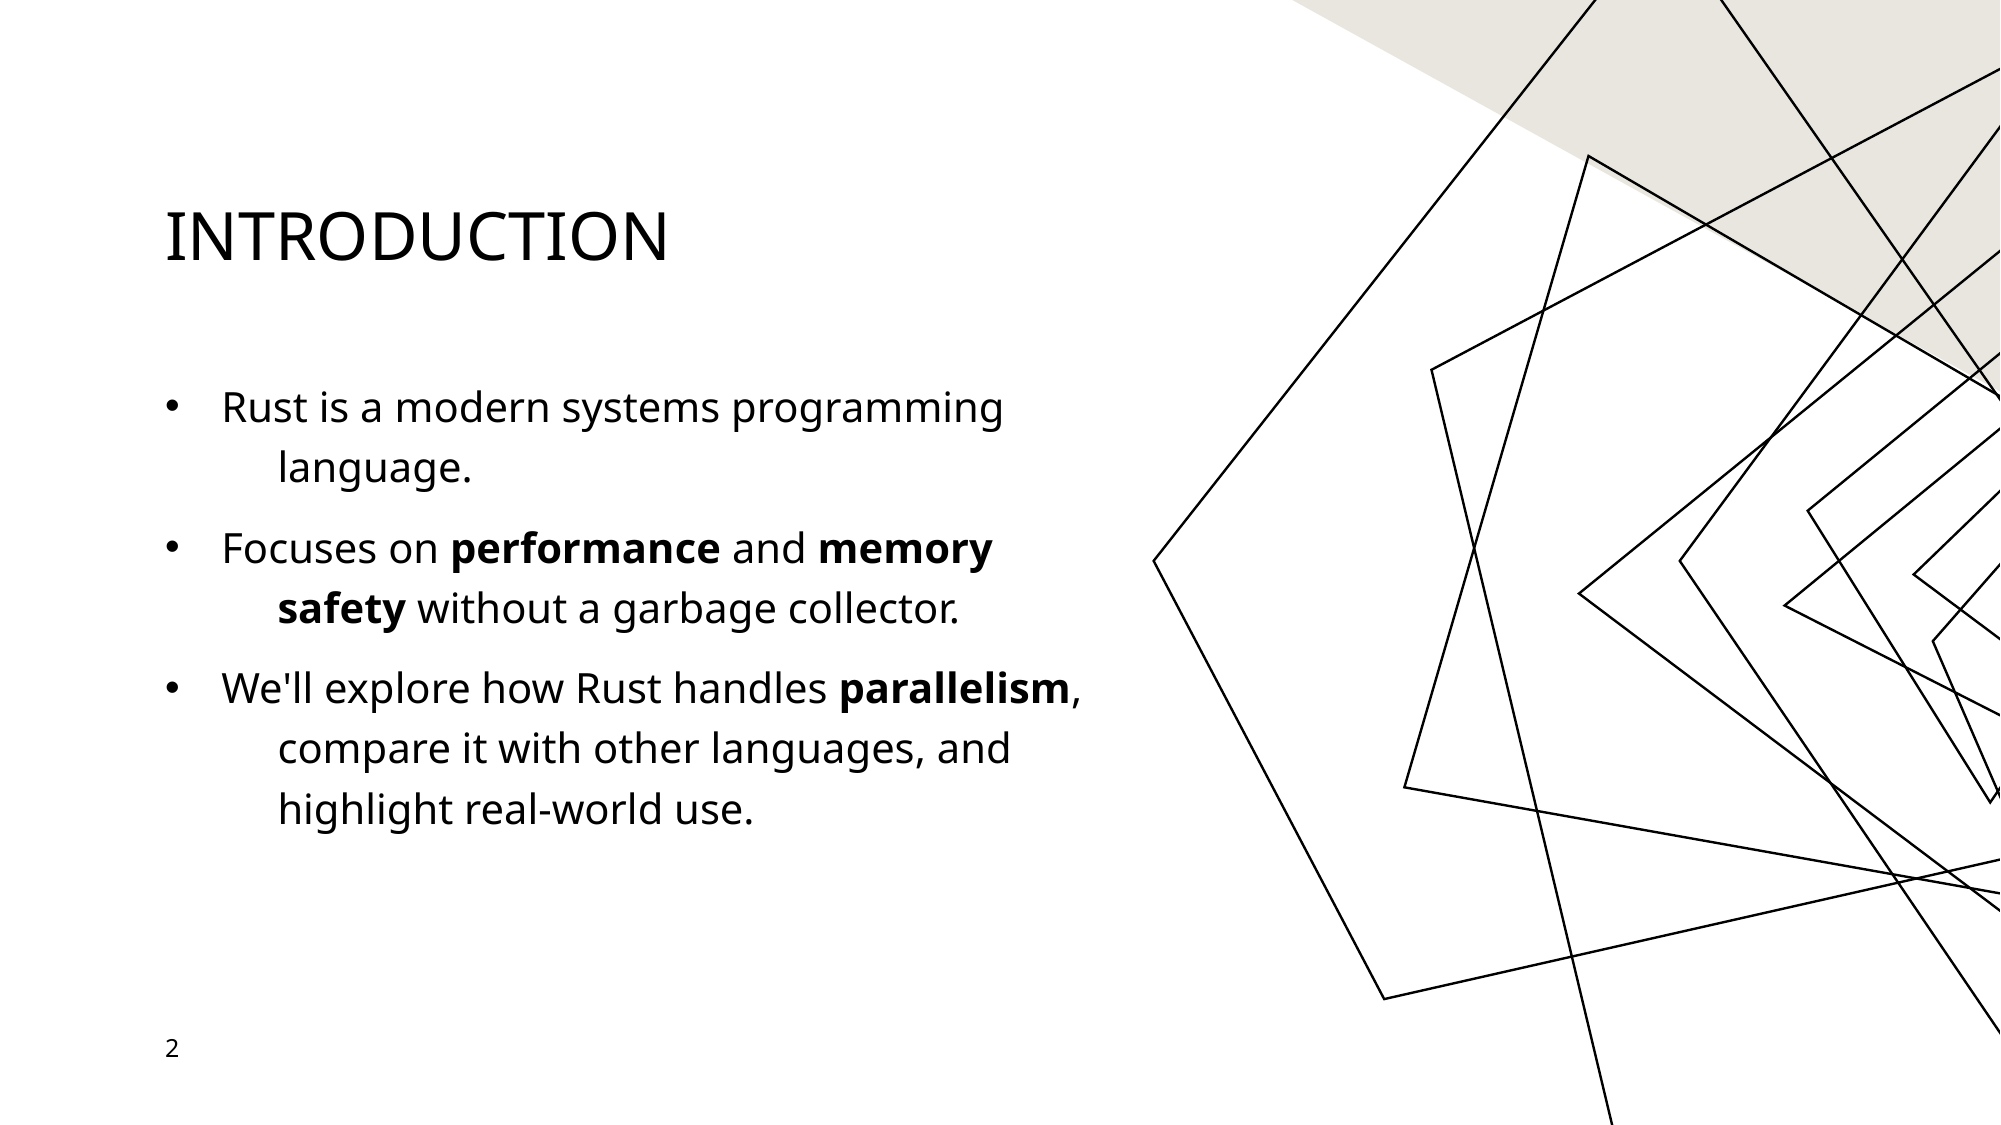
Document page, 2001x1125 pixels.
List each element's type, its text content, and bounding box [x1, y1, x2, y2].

slide_number 2 [150, 1024, 254, 1074]
title Introduction [150, 51, 1000, 283]
list Rust is a modern systems programming language. Focuses on performance and memory safety without a garbage collector. We'll explore how Rust handles parallelism, compare it with other languages, and highlight real-world use. [150, 362, 1102, 877]
